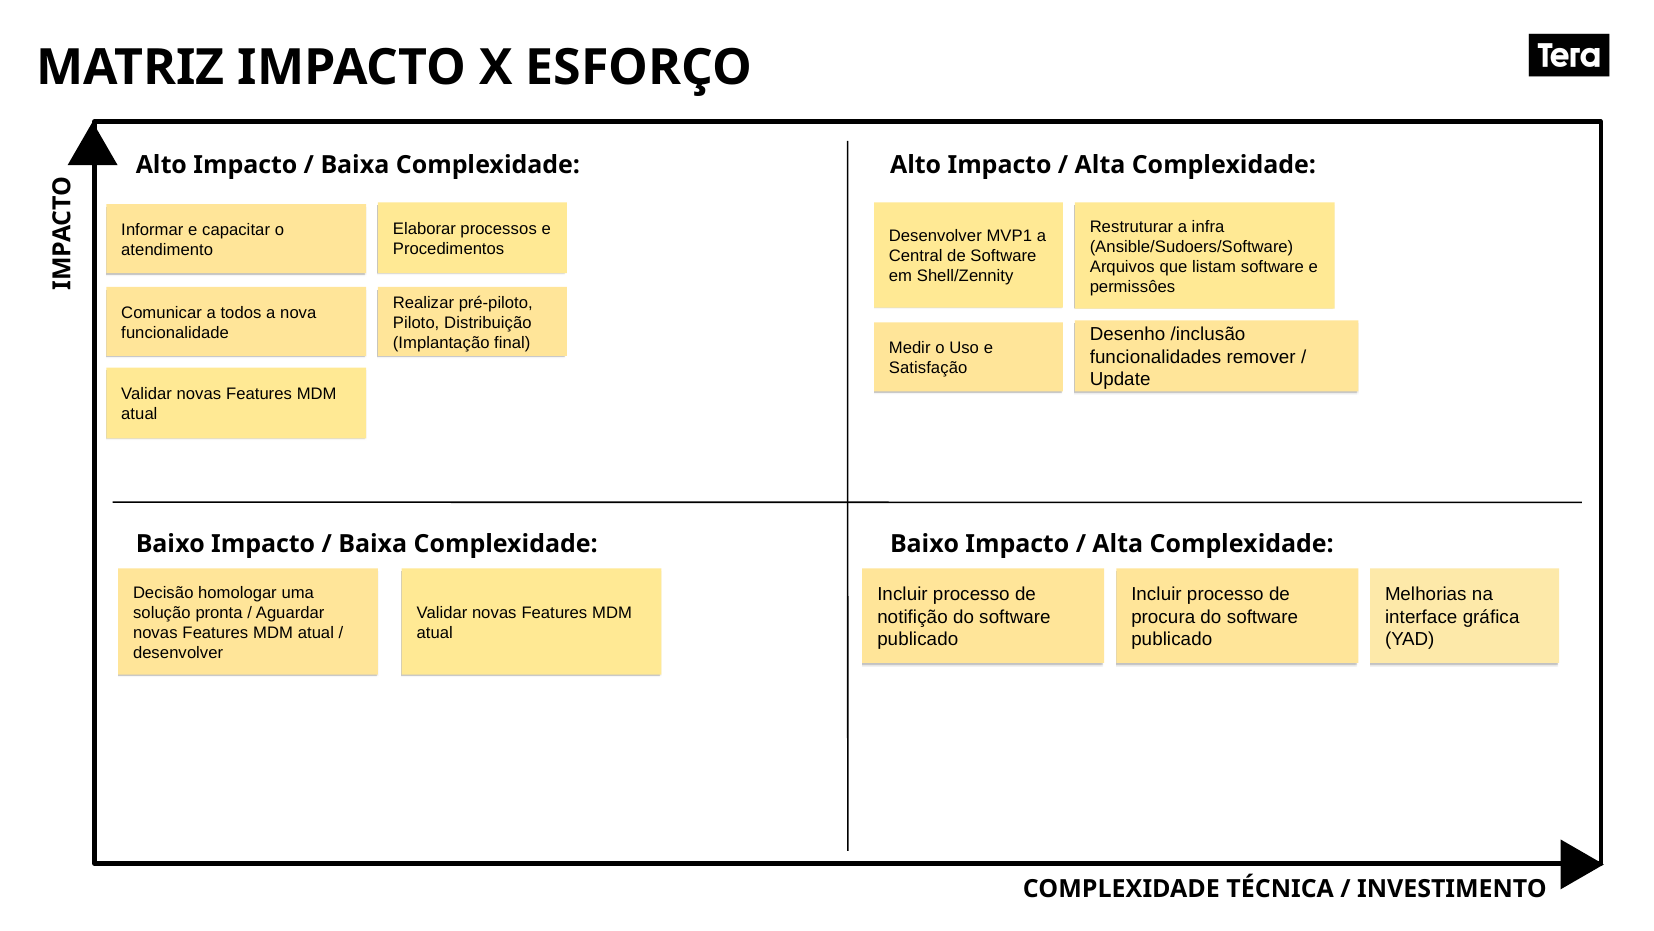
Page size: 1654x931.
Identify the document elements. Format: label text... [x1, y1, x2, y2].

picture [1514, 19, 1624, 91]
text_box Desenho /inclusão funcionalidades remover / Update [1074, 320, 1359, 392]
text_box Realizar pré-piloto, Piloto, Distribuição (Implantação final) [377, 286, 567, 356]
text_box Incluir processo de procura do software publicado [1116, 568, 1359, 663]
text_box Decisão homologar uma solução pronta / Aguardar novas Features MDM atual / desenvolver [118, 568, 378, 675]
text_box Desenvolver MVP1 a Central de Software em Shell/Zennity [874, 202, 1063, 308]
text_box Informar e capacitar o atendimento [106, 204, 367, 274]
text_box Validar novas Features MDM atual [401, 568, 662, 675]
text_box Incluir processo de notifição do software publicado [862, 568, 1105, 663]
text_box Melhorias na interface gráfica (YAD) [1370, 568, 1560, 663]
text_box Comunicar a todos a nova funcionalidade [106, 286, 367, 356]
text_box Medir o Uso e Satisfação [874, 322, 1063, 392]
text_box Elaborar processos e Procedimentos [377, 202, 567, 274]
text_box Validar novas Features MDM atual [106, 367, 367, 439]
text_box Restruturar a infra (Ansible/Sudoers/Software) Arquivos que listam software e permissôes [1074, 202, 1335, 309]
